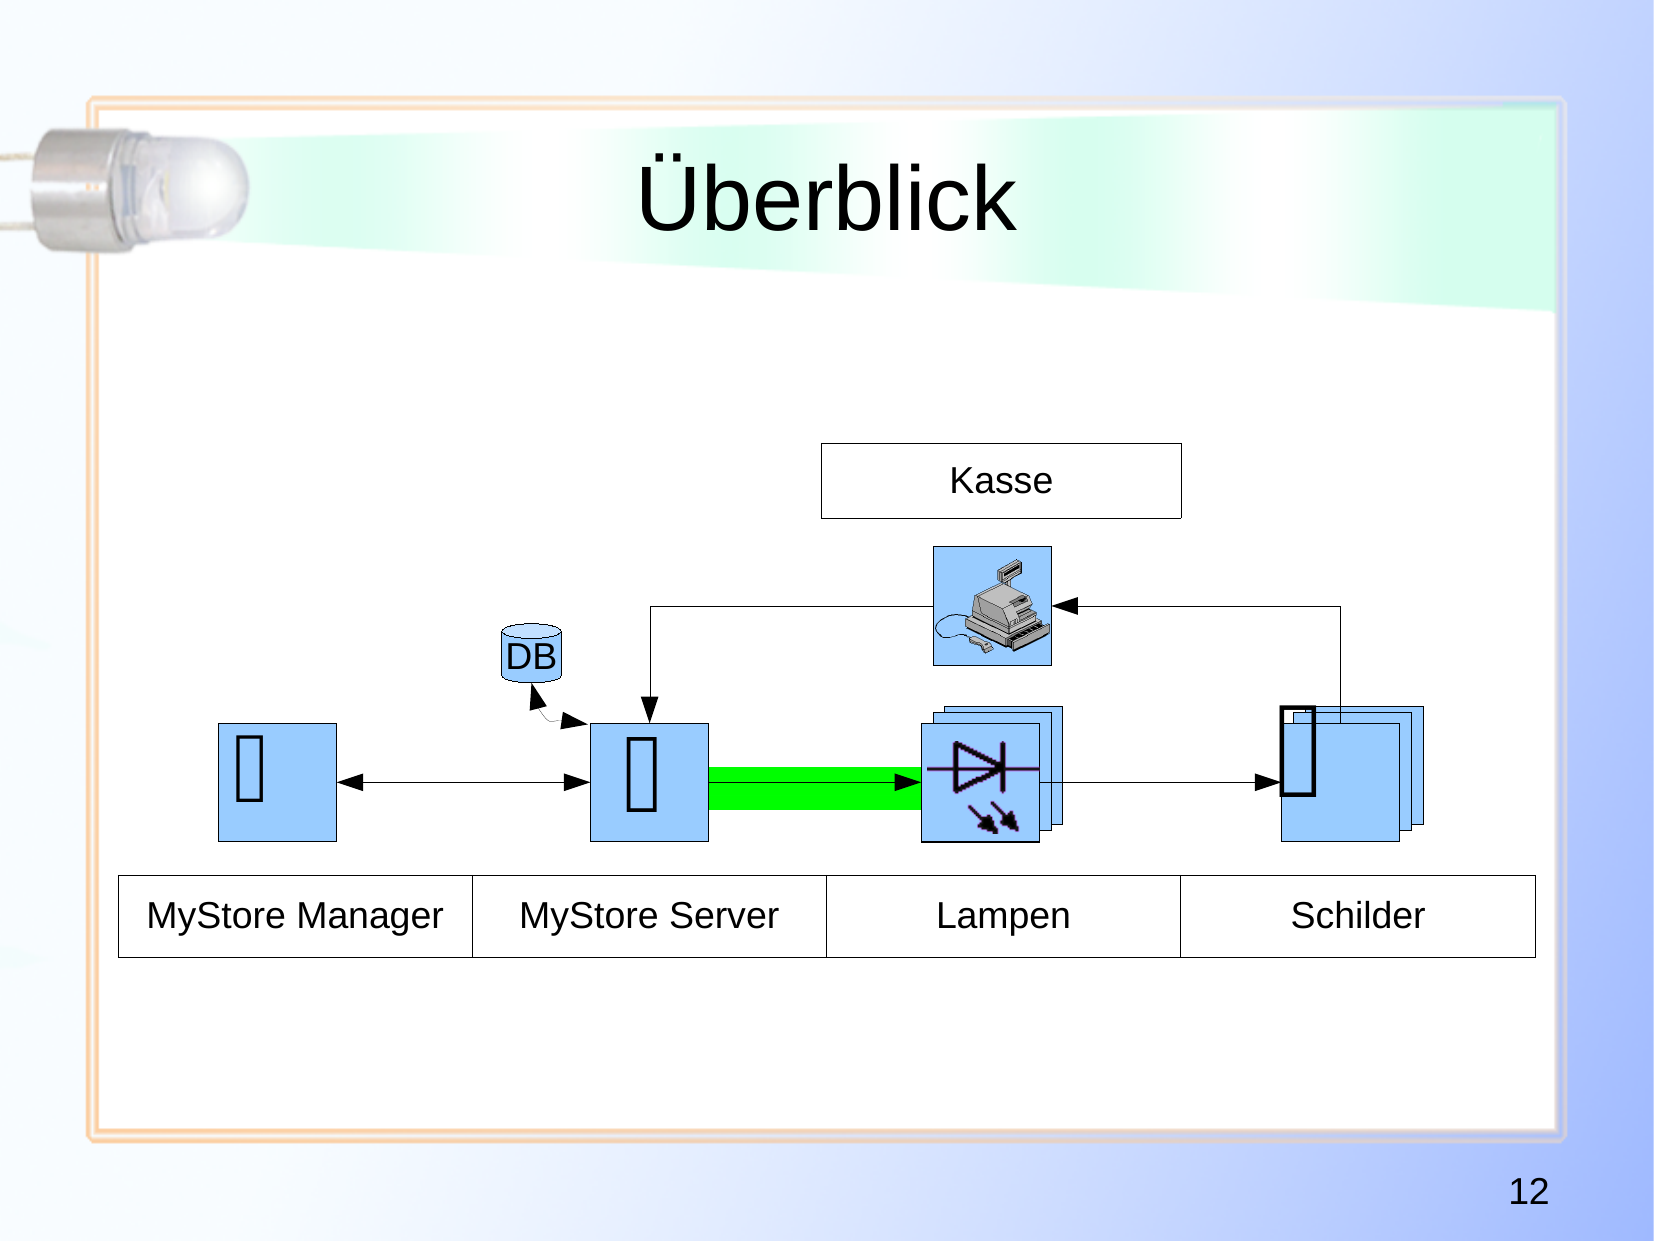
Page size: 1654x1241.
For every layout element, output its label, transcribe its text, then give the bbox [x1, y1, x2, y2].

text_box [933, 546, 1052, 666]
text_box : [218, 726, 337, 853]
text_box  [608, 726, 727, 854]
text_box 11 [1541, 1163, 1646, 1235]
table_header Lampen [827, 876, 1180, 957]
table_header Schilder [1181, 876, 1535, 957]
text_box [590, 723, 709, 842]
table_header Kasse [822, 444, 1181, 518]
title Überblick [82, 102, 1571, 296]
text_box DB [501, 632, 562, 683]
table_header MyStore Server [473, 876, 826, 957]
picture [0, 0, 1654, 1241]
text_box  [1260, 694, 1424, 847]
text_box [921, 706, 1063, 843]
table_header MyStore Manager [119, 876, 472, 957]
text_box [1040, 783, 1063, 831]
